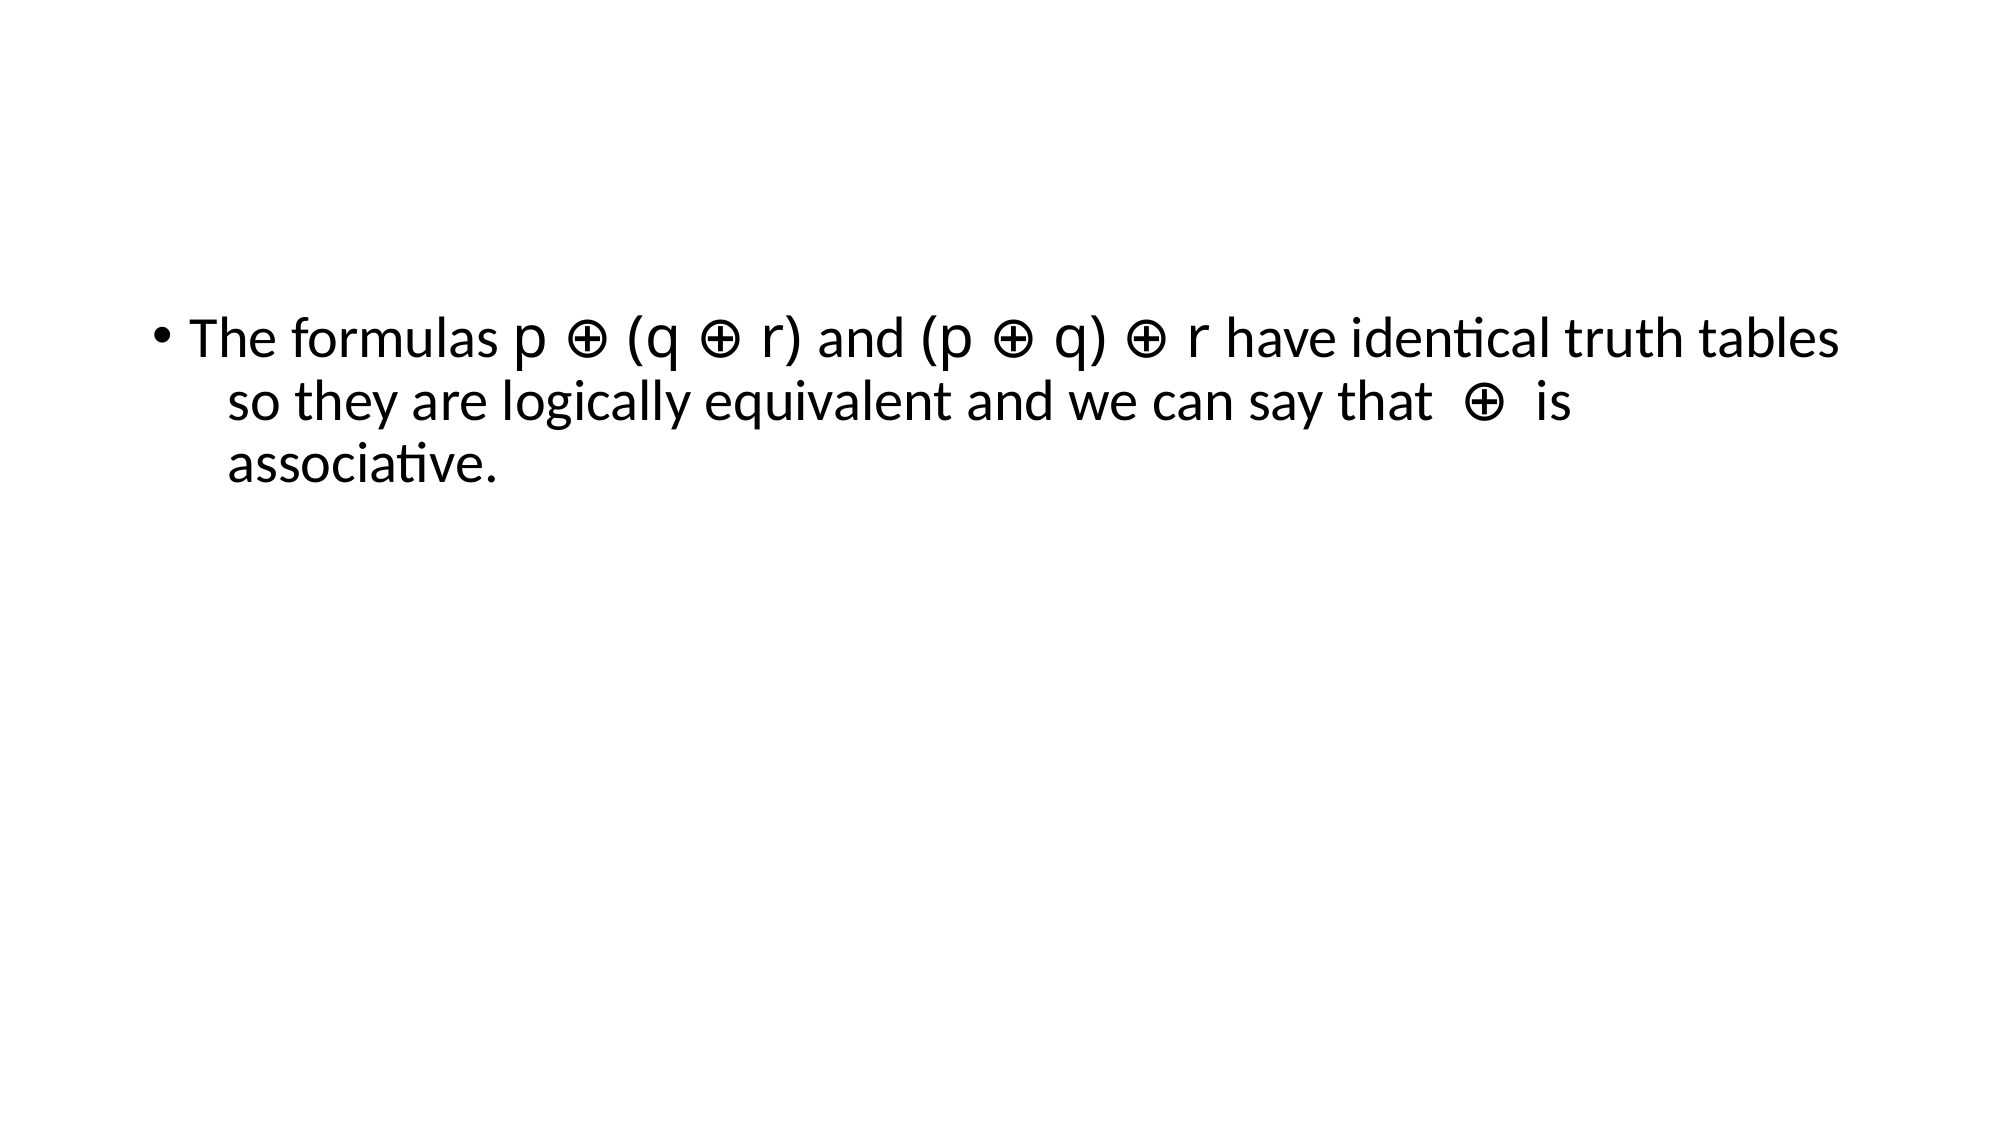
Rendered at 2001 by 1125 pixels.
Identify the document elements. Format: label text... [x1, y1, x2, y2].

list The formulas p ⊕ (q ⊕ r) and (p ⊕ q) ⊕ r have identical truth tables so they are logically equivalent and we can say that ⊕ is associative. [137, 299, 1863, 1014]
